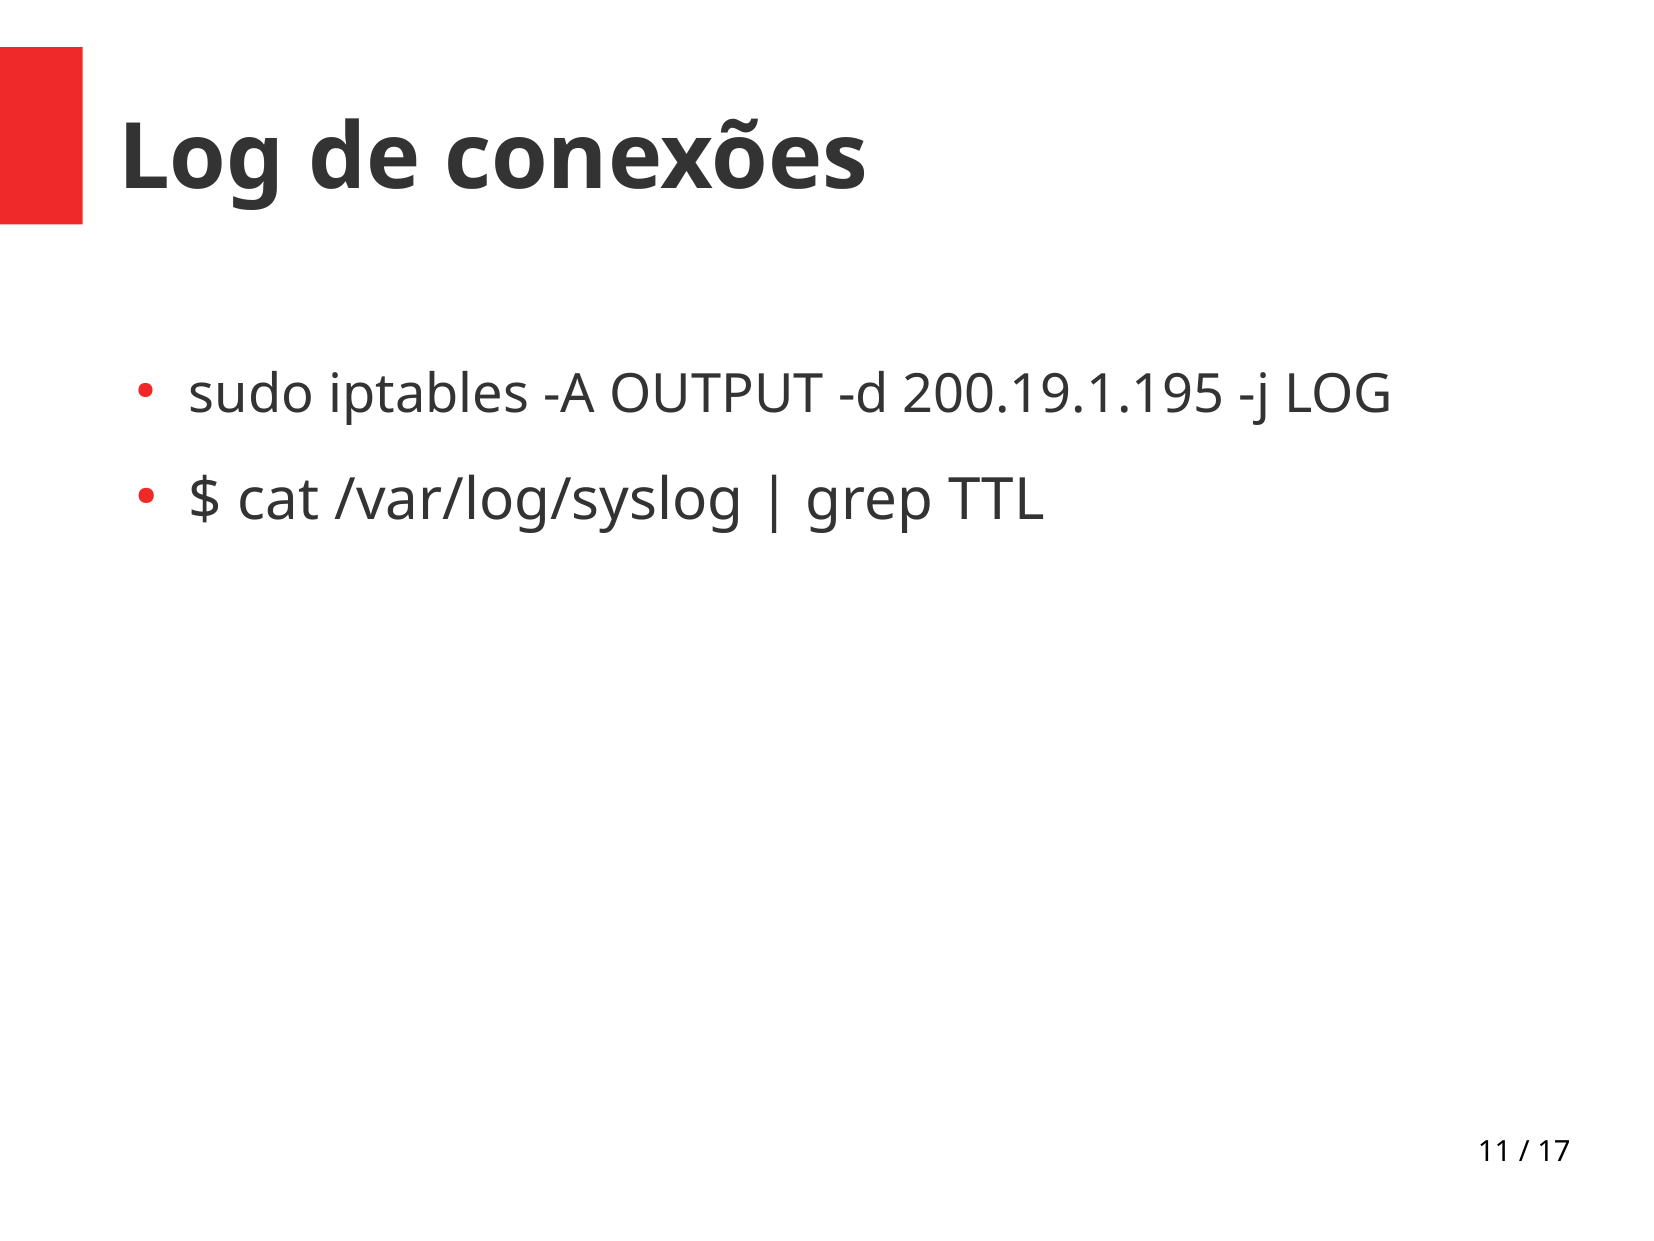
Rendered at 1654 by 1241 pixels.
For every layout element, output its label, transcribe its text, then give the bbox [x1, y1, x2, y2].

list sudo iptables -A OUTPUT -d 200.19.1.195 -j LOG $ cat /var/log/syslog | grep TTL [118, 354, 1536, 1074]
title Log de conexões [118, 49, 1571, 257]
